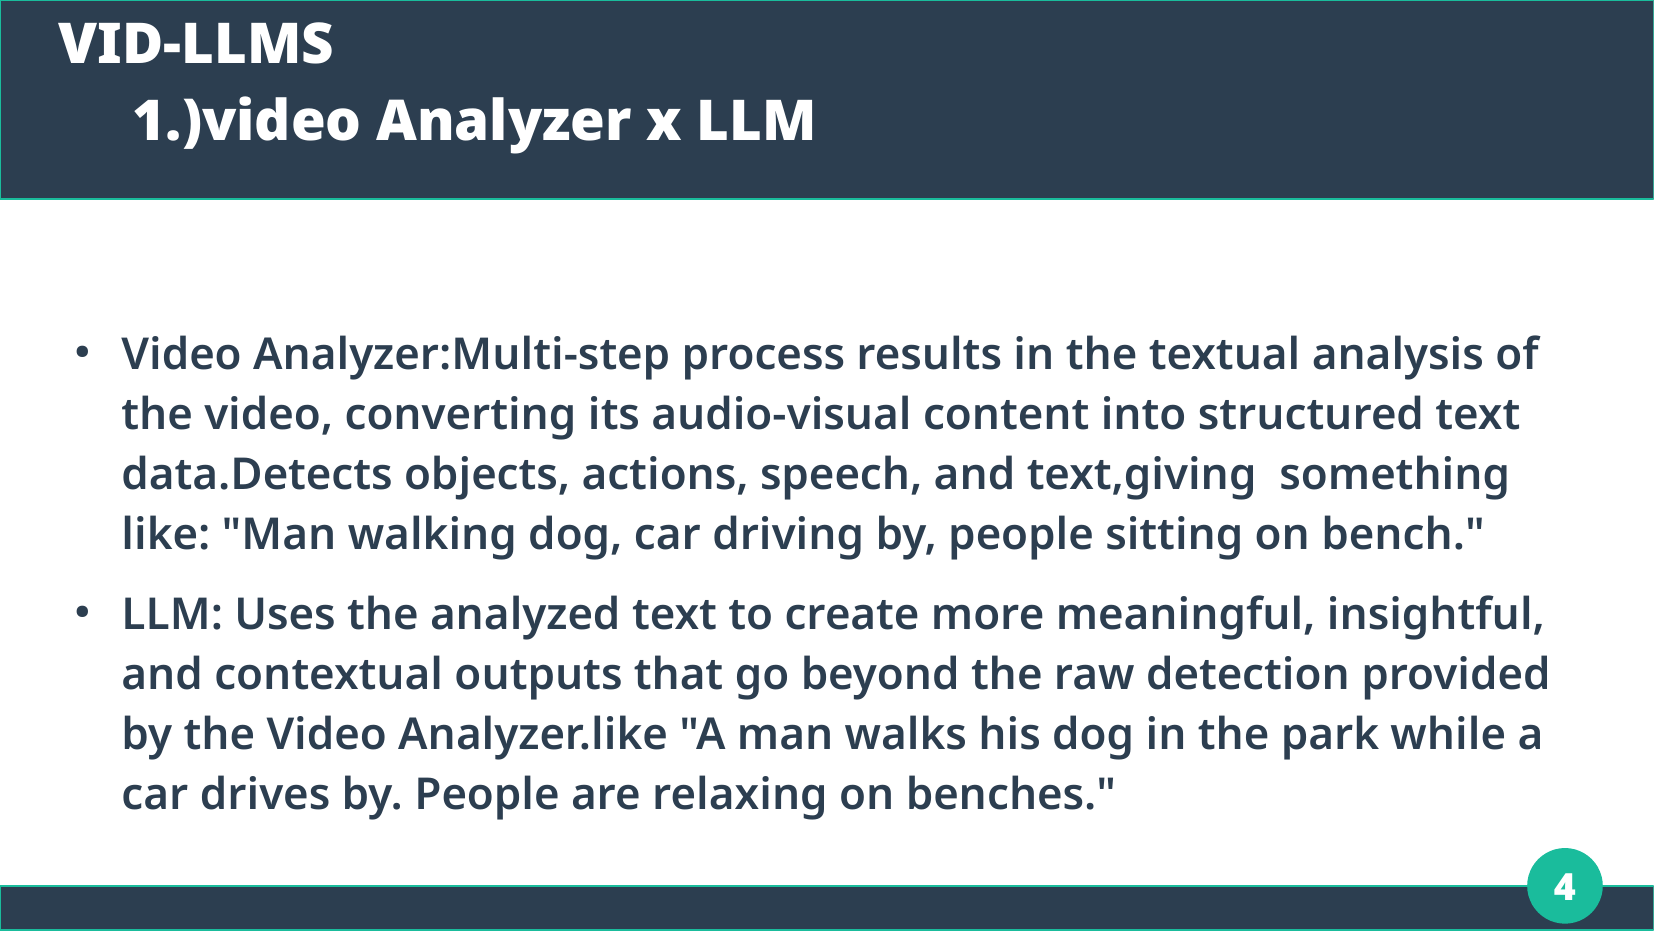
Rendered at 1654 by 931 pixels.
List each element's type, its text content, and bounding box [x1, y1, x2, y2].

list Video Analyzer:Multi-step process results in the textual analysis of the video, converting its audio-visual content into structured text data.Detects objects, actions, speech, and text,giving something like: "Man walking dog, car driving by, people sitting on bench." LLM: Uses the analyzed text to create more meaningful, insightful, and contextual outputs that go beyond the raw detection provided by the Video Analyzer.like "A man walks his dog in the park while a car drives by. People are relaxing on benches." [59, 243, 1595, 864]
title VID-LLMS 1.)video Analyzer x LLM [59, 59, 1595, 178]
